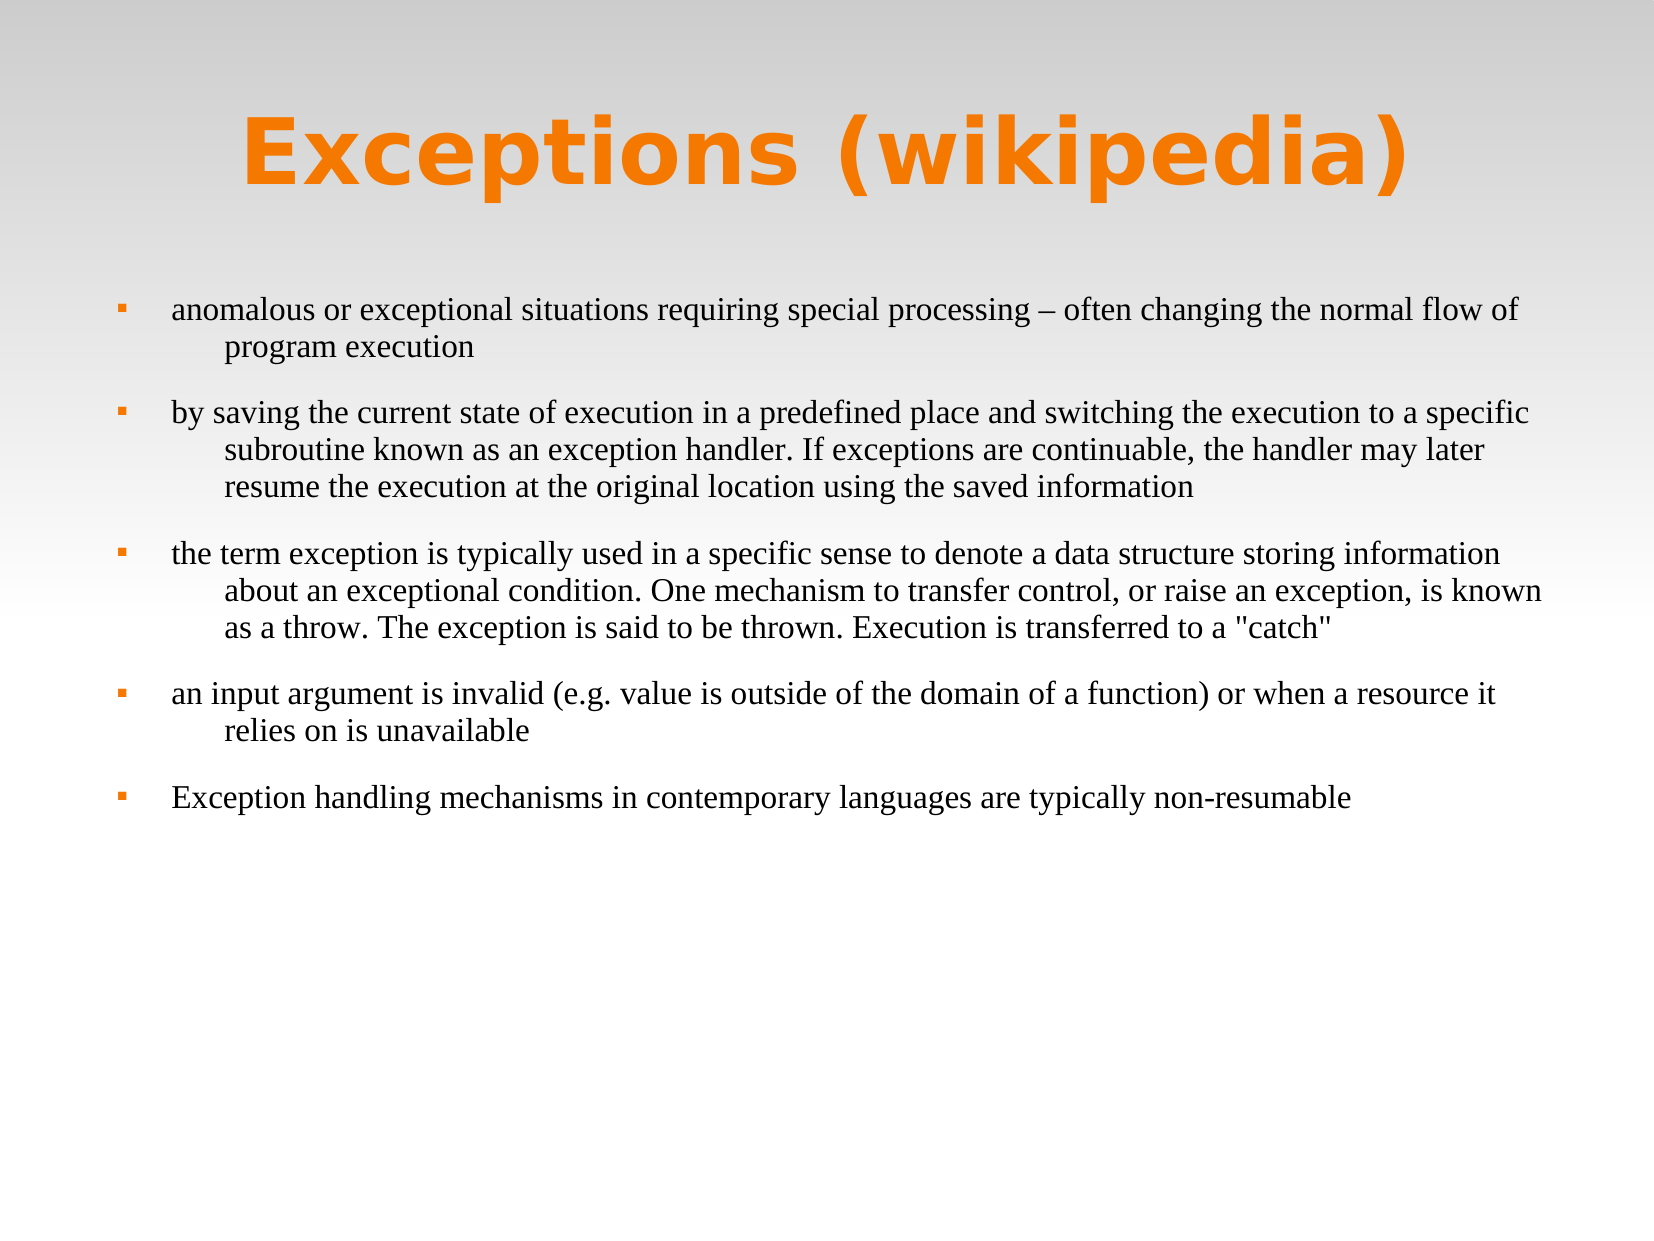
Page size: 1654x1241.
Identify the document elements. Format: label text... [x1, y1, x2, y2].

title Exceptions (wikipedia) [82, 49, 1571, 257]
list anomalous or exceptional situations requiring special processing – often changing the normal flow of program execution by saving the current state of execution in a predefined place and switching the execution to a specific subroutine known as an exception handler. If exceptions are continuable, the handler may later resume the execution at the original location using the saved information the term exception is typically used in a specific sense to denote a data structure storing information about an exceptional condition. One mechanism to transfer control, or raise an exception, is known as a throw. The exception is said to be thrown. Execution is transferred to a "catch" an input argument is invalid (e.g. value is outside of the domain of a function) or when a resource it relies on is unavailable Exception handling mechanisms in contemporary languages are typically non-resumable [82, 290, 1571, 1109]
